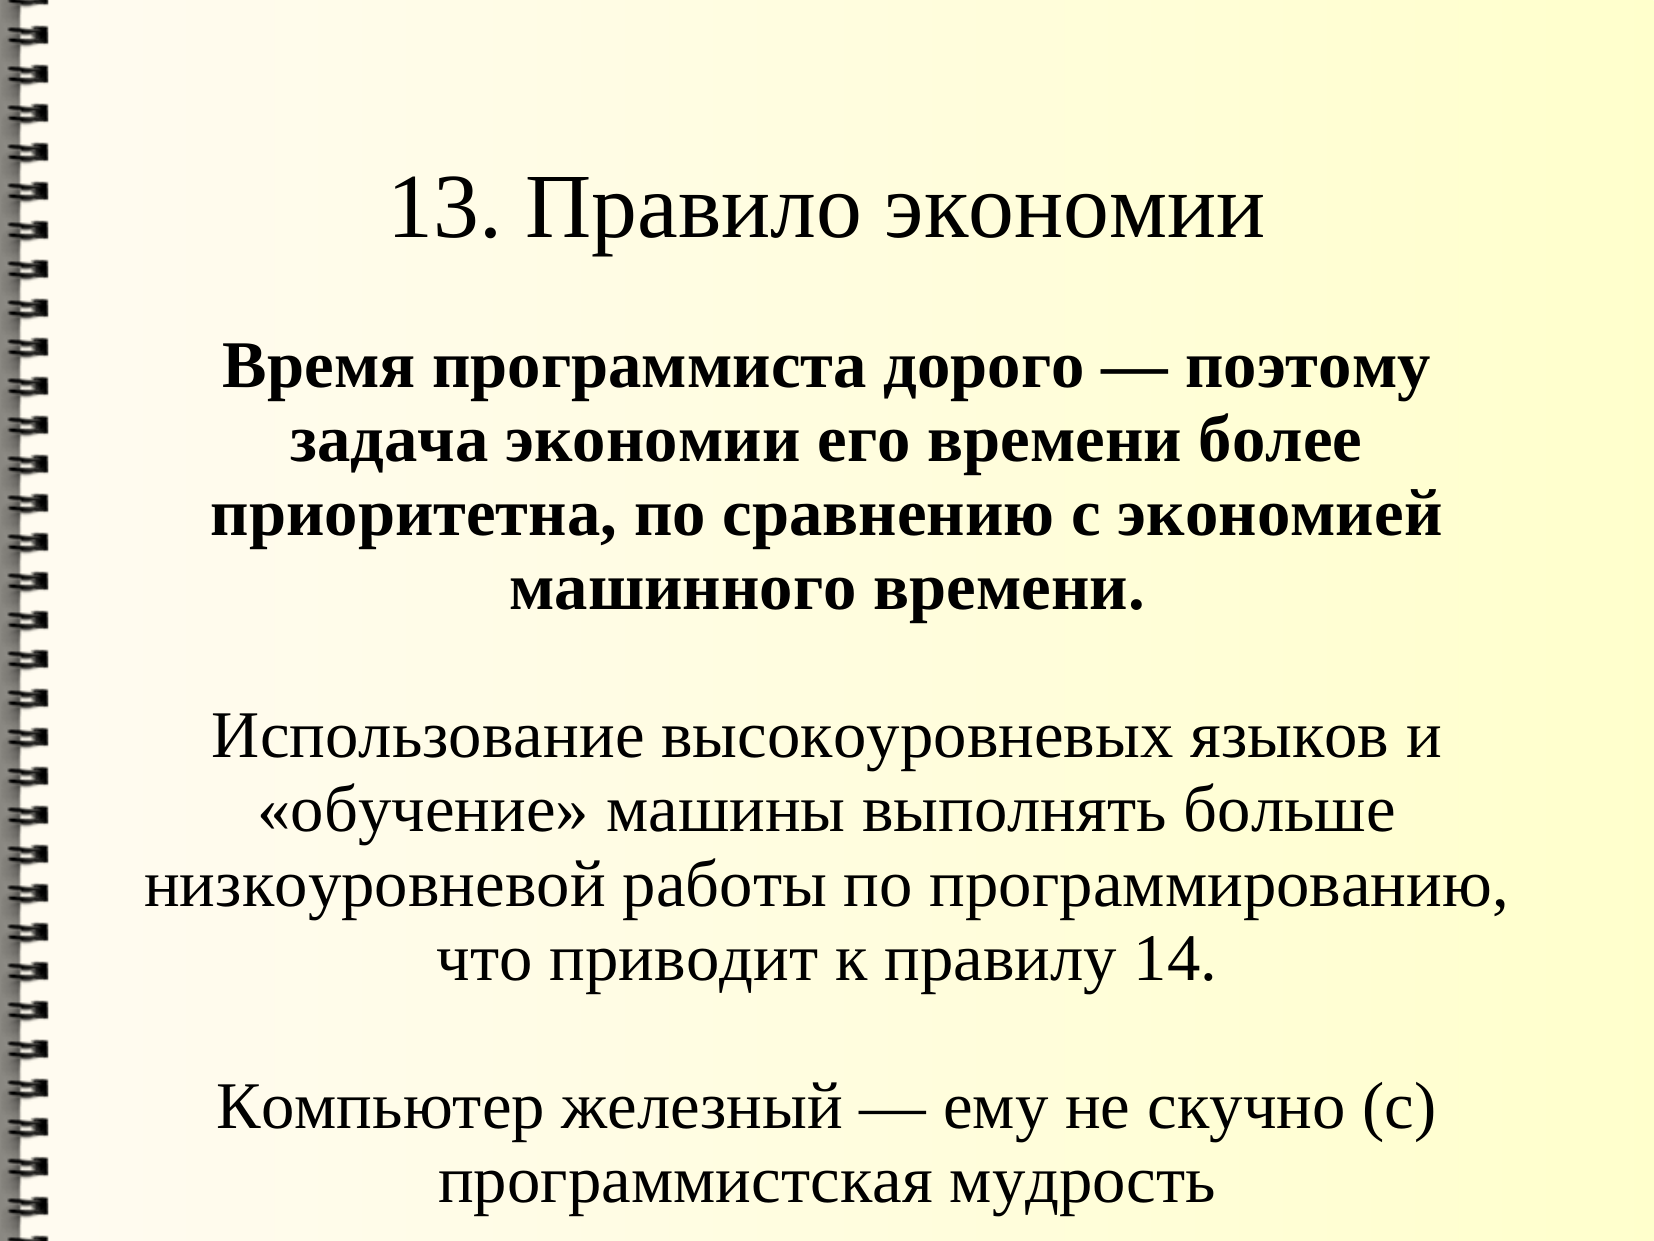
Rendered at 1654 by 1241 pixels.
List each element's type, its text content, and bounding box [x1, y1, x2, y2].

picture [0, 0, 1654, 1241]
title 13. Правило экономии [121, 102, 1534, 311]
subtitle Время программиста дорого — поэтому задача экономии его времени более приоритетна, по сравнению с экономией машинного времени. Использование высокоуровневых языков и «обучение» машины выполнять больше низкоуровневой работы по программированию, что приводит к правилу 14. Компьютер железный — ему не скучно (с) программистская мудрость [121, 327, 1534, 1217]
